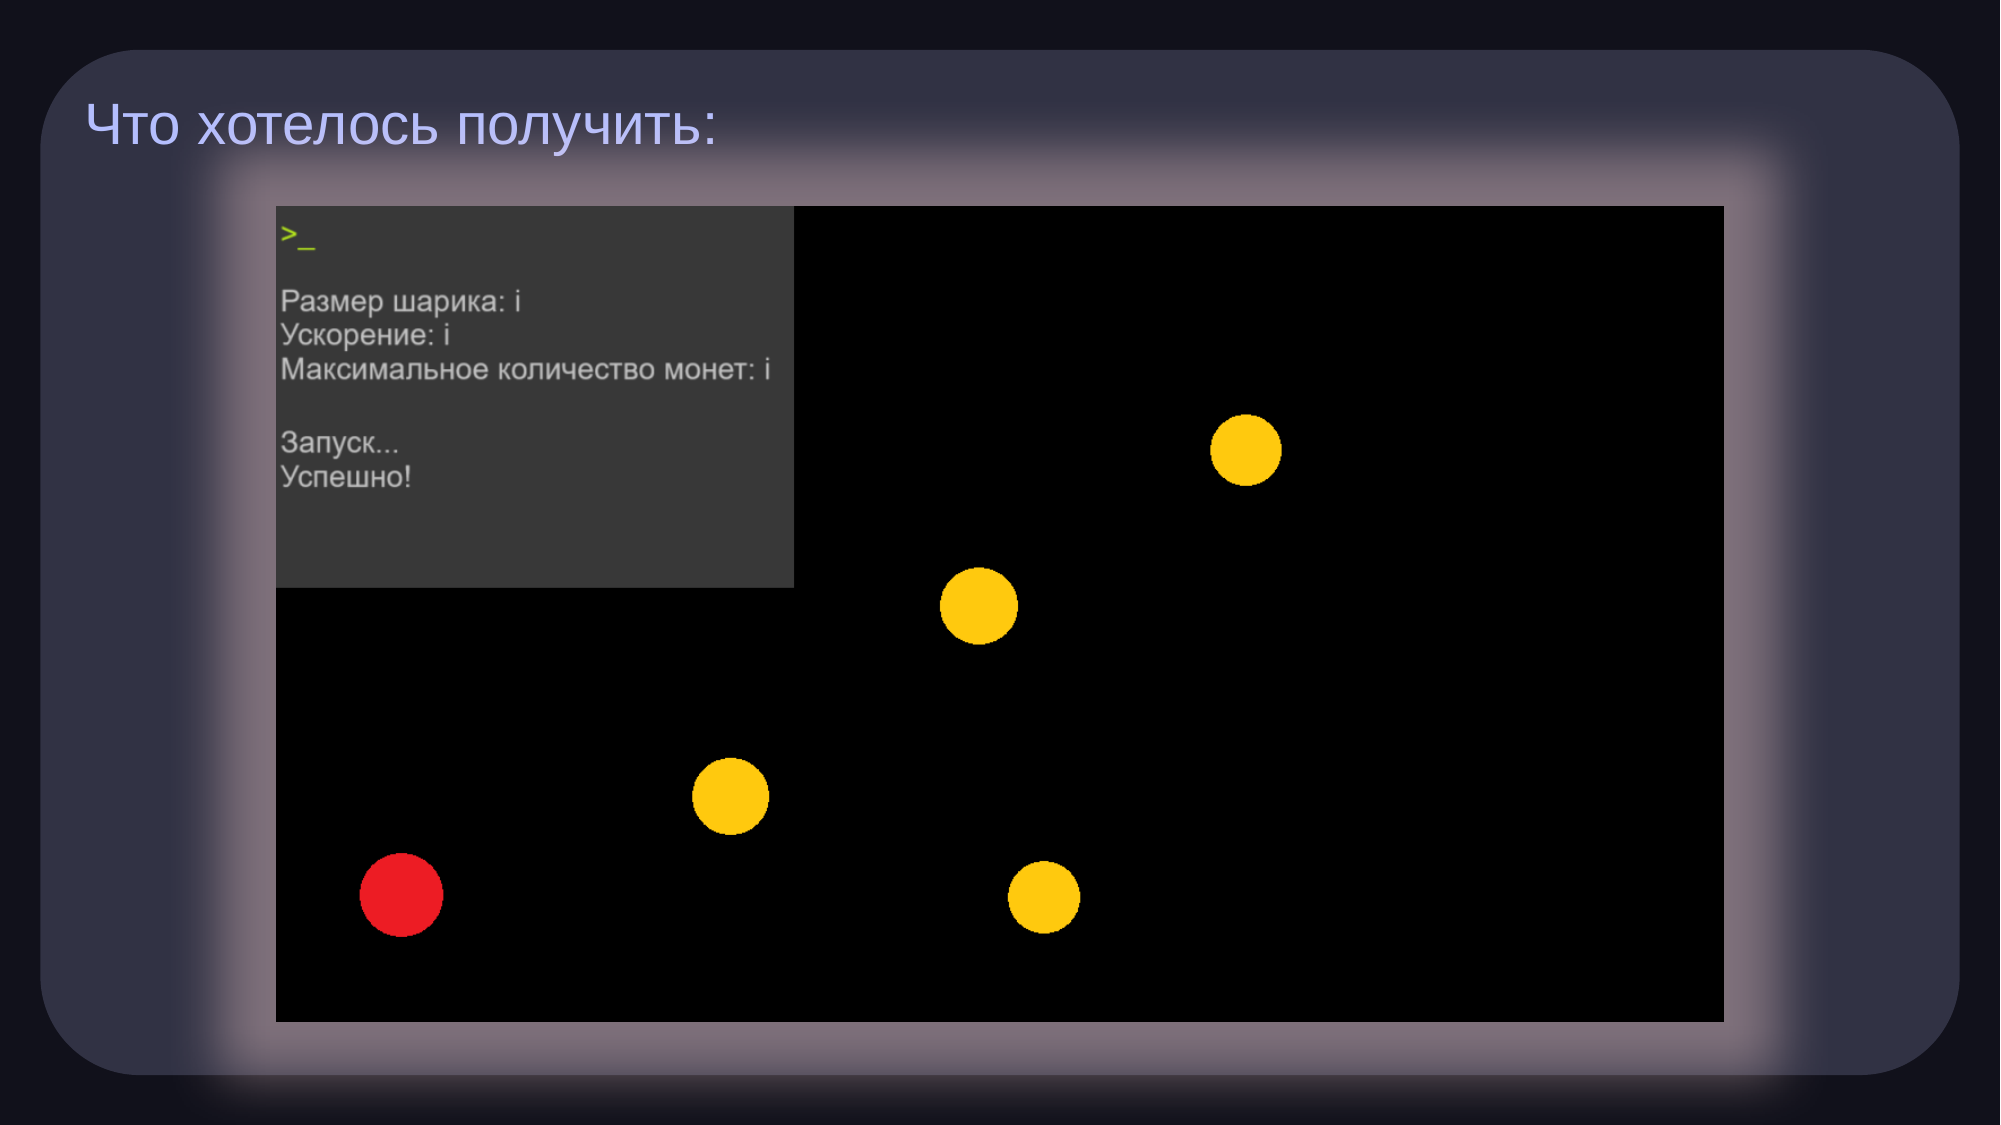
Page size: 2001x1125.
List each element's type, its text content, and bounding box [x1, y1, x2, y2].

text_box Что хотелось получить: [40, 49, 1960, 1076]
picture [276, 206, 1724, 1022]
